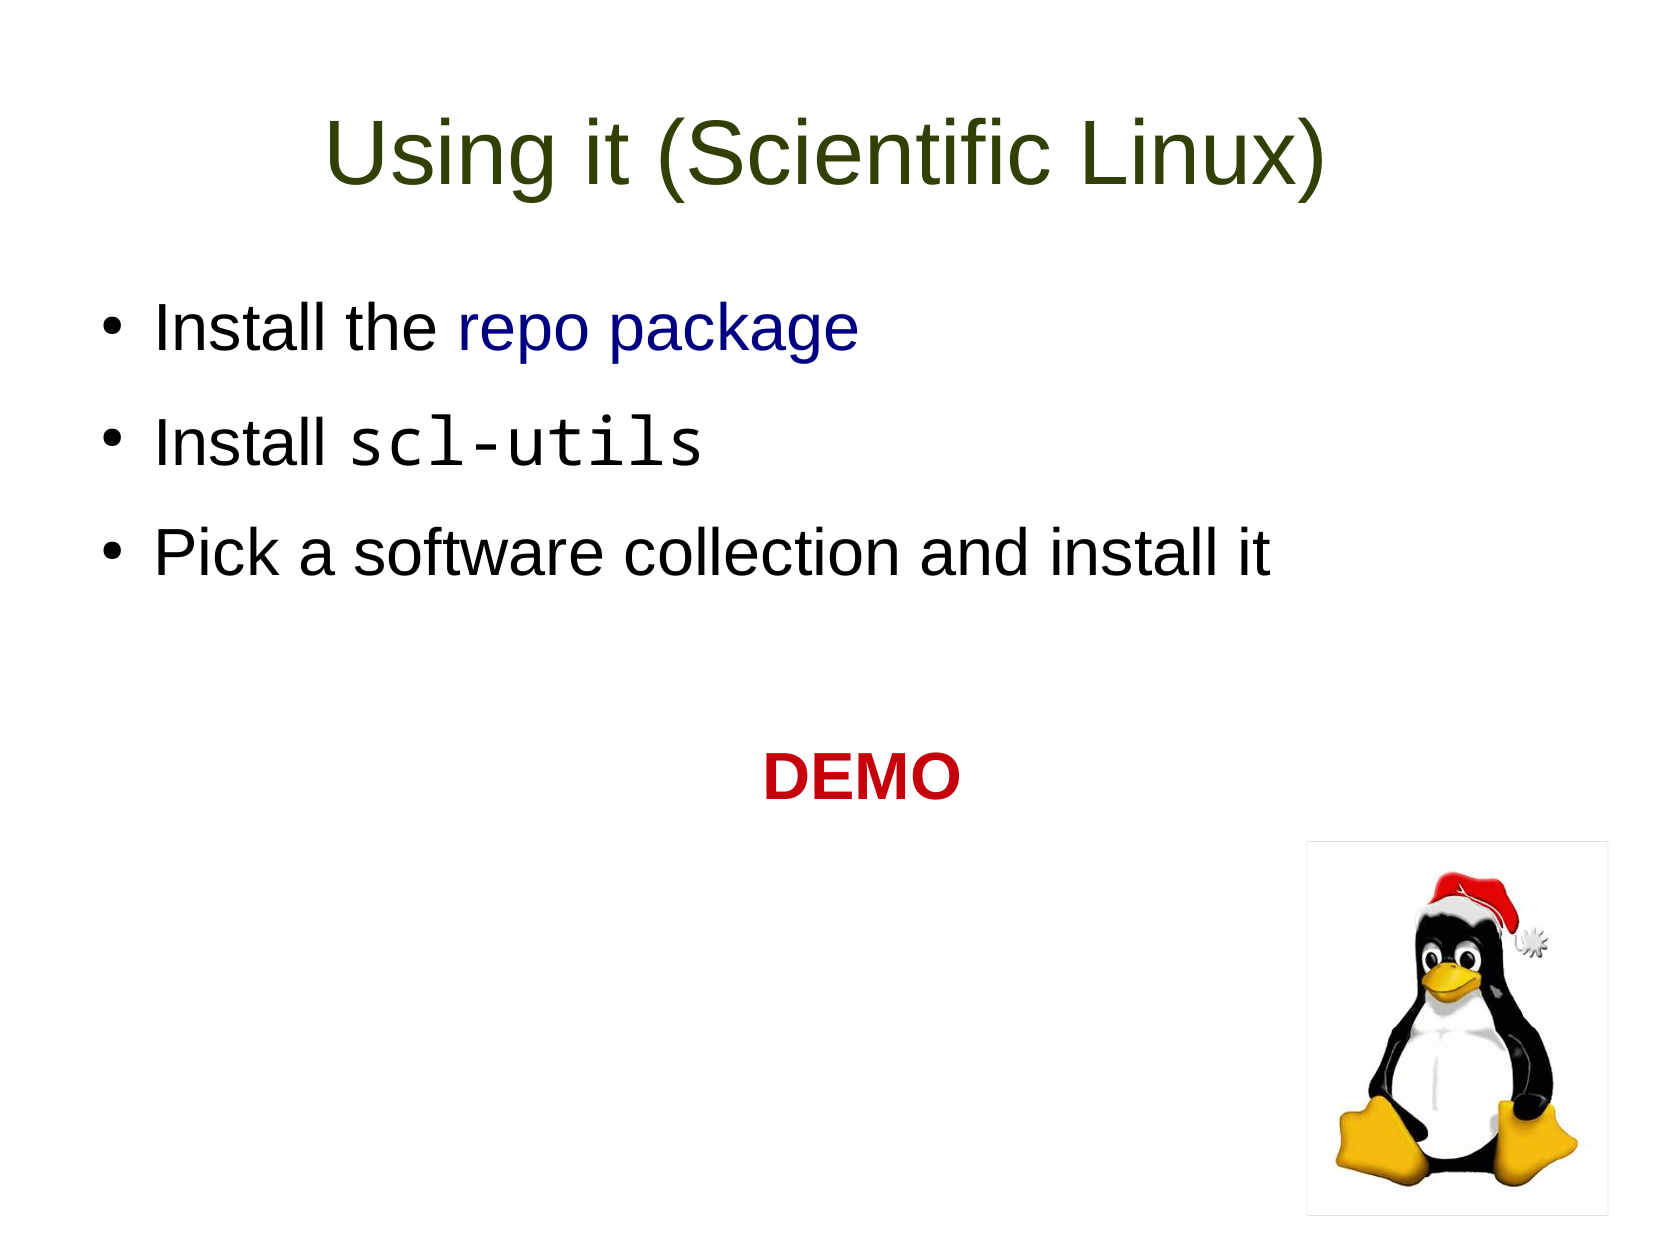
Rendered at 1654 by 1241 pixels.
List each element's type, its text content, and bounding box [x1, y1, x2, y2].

list Install the repo package Install scl-utils Pick a software collection and install it DEMO [82, 290, 1571, 1109]
title Using it (Scientific Linux) [82, 49, 1571, 257]
picture [1260, 831, 1654, 1225]
